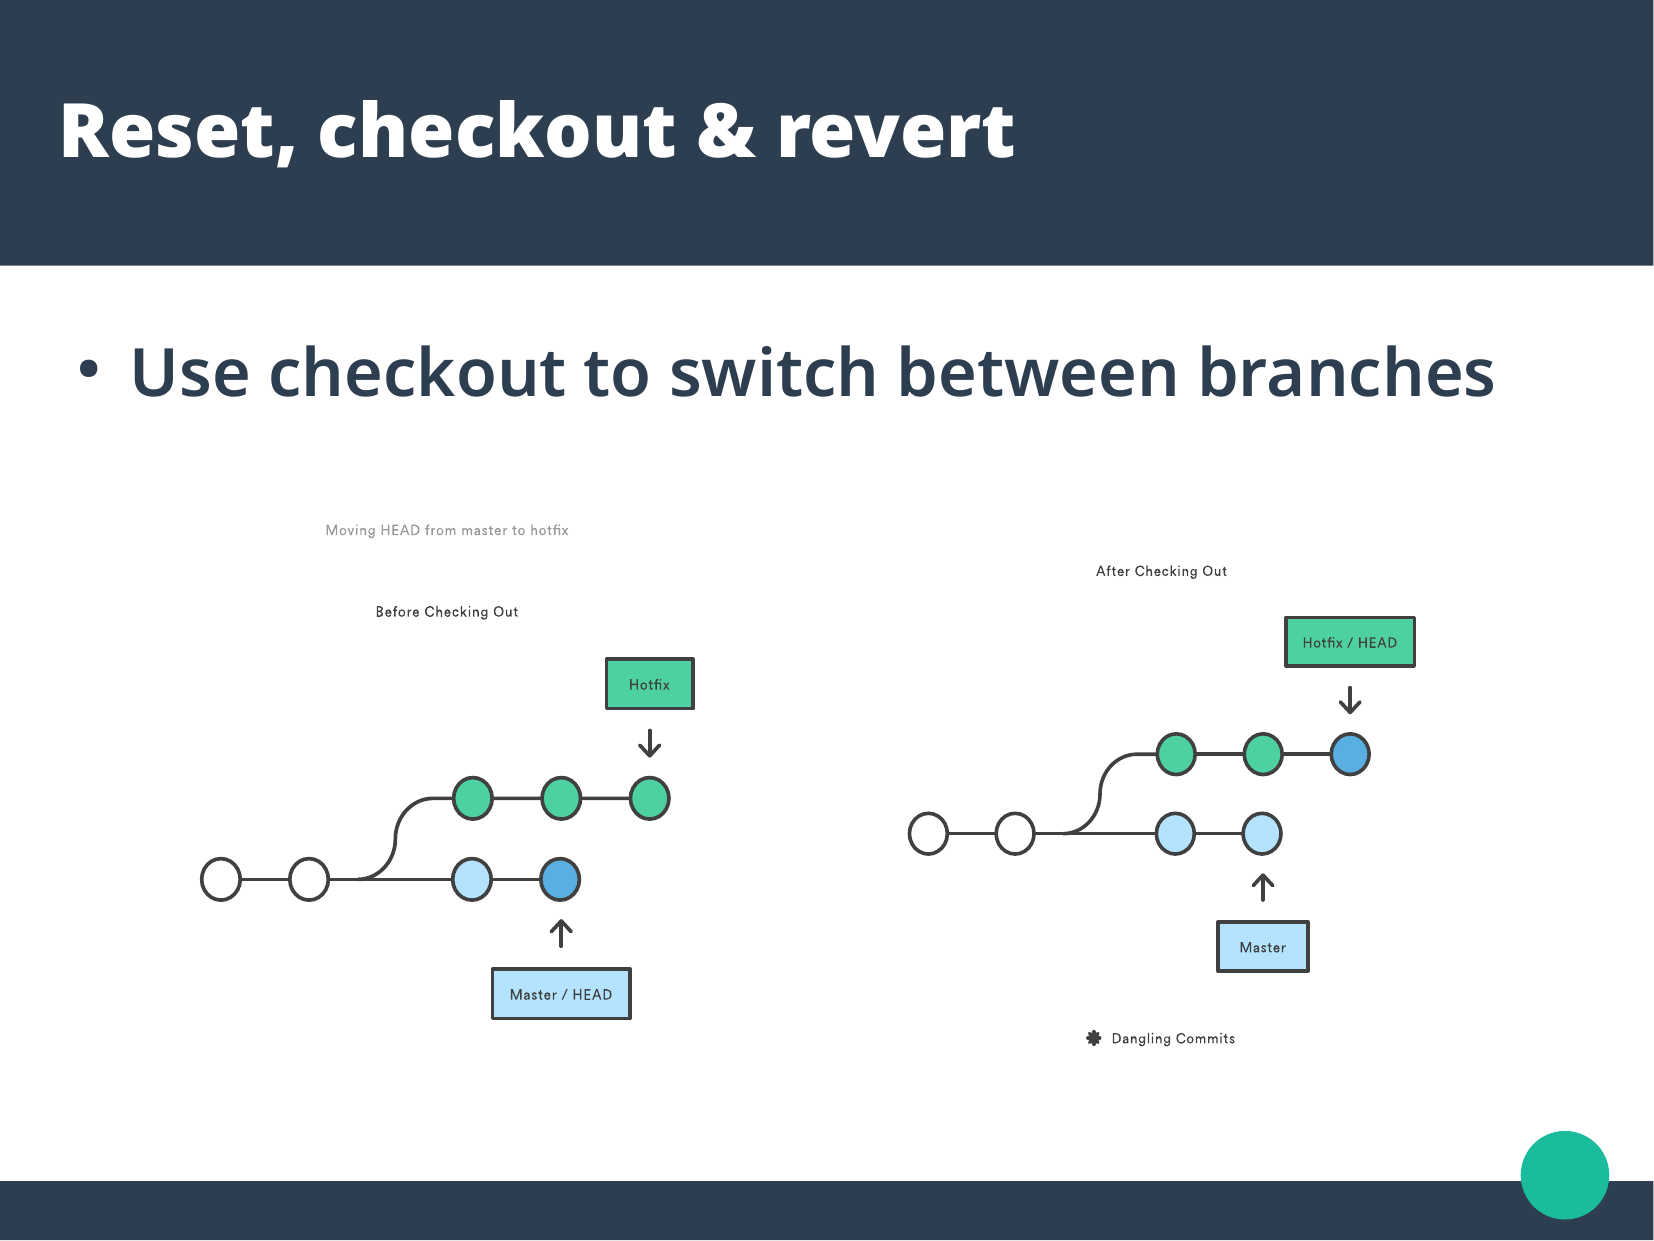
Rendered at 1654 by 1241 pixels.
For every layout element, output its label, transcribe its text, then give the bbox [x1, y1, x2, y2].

list Use checkout to switch between branches [59, 324, 1595, 1152]
picture [79, 519, 1524, 1052]
title Reset, checkout & revert [59, 49, 1595, 207]
